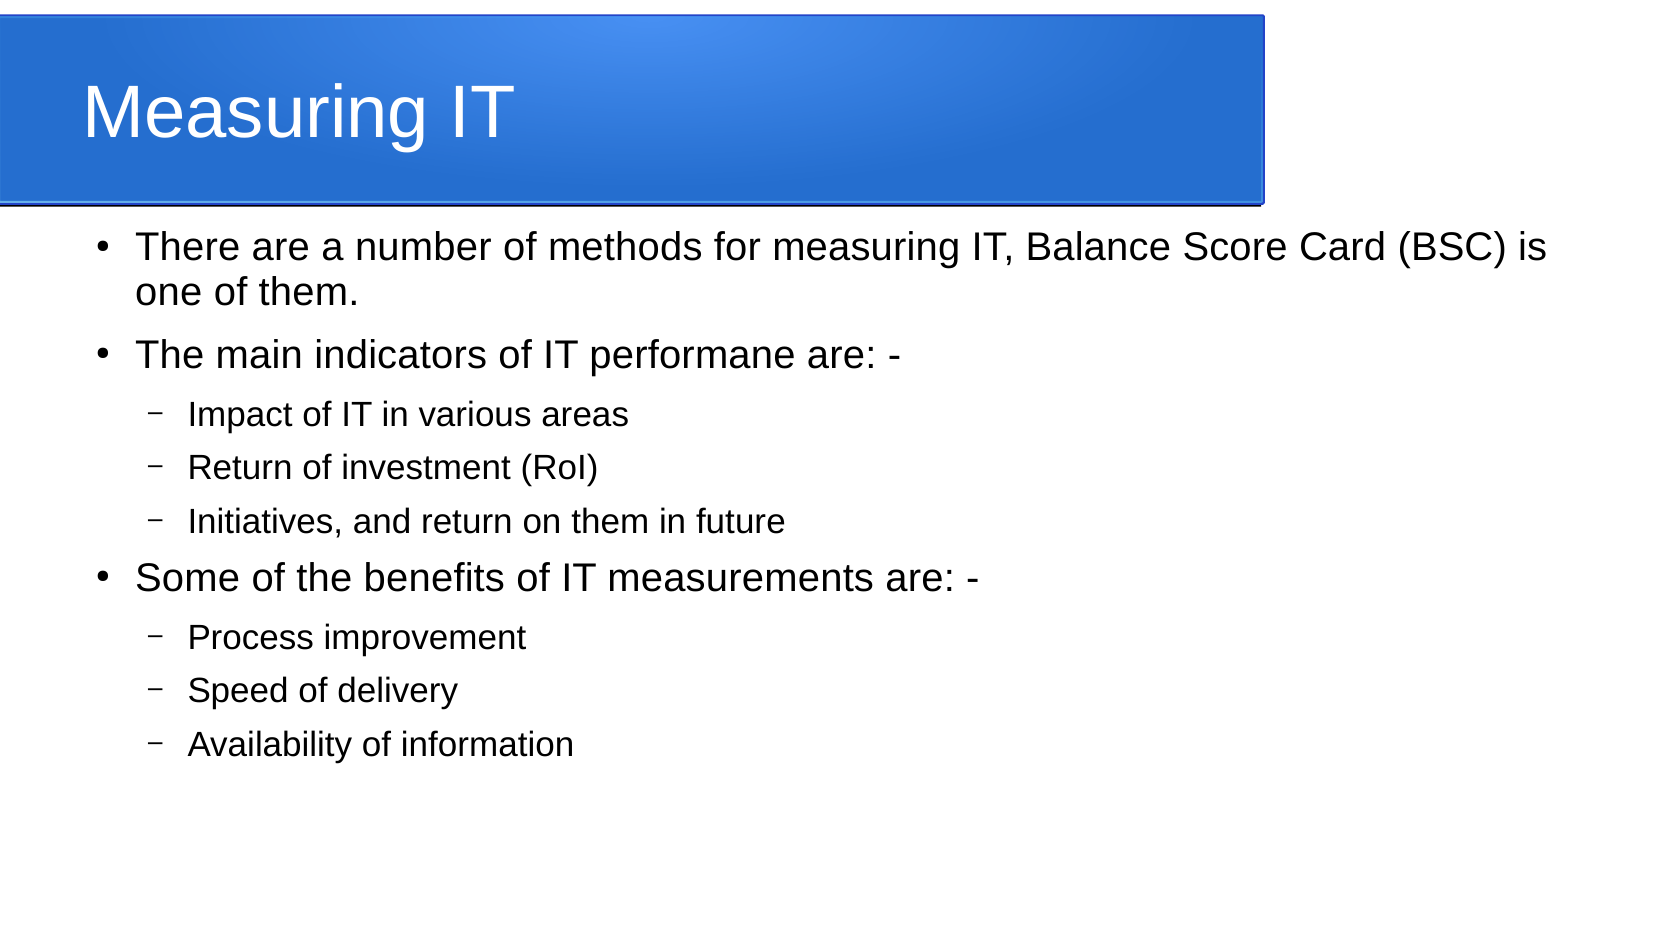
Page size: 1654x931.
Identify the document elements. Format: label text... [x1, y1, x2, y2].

title Measuring IT [82, 35, 1235, 189]
list There are a number of methods for measuring IT, Balance Score Card (BSC) is one of them. The main indicators of IT performane are: - Impact of IT in various areas Return of investment (RoI) Initiatives, and return on them in future Some of the benefits of IT measurements are: - Process improvement Speed of delivery Availability of information [82, 224, 1561, 764]
